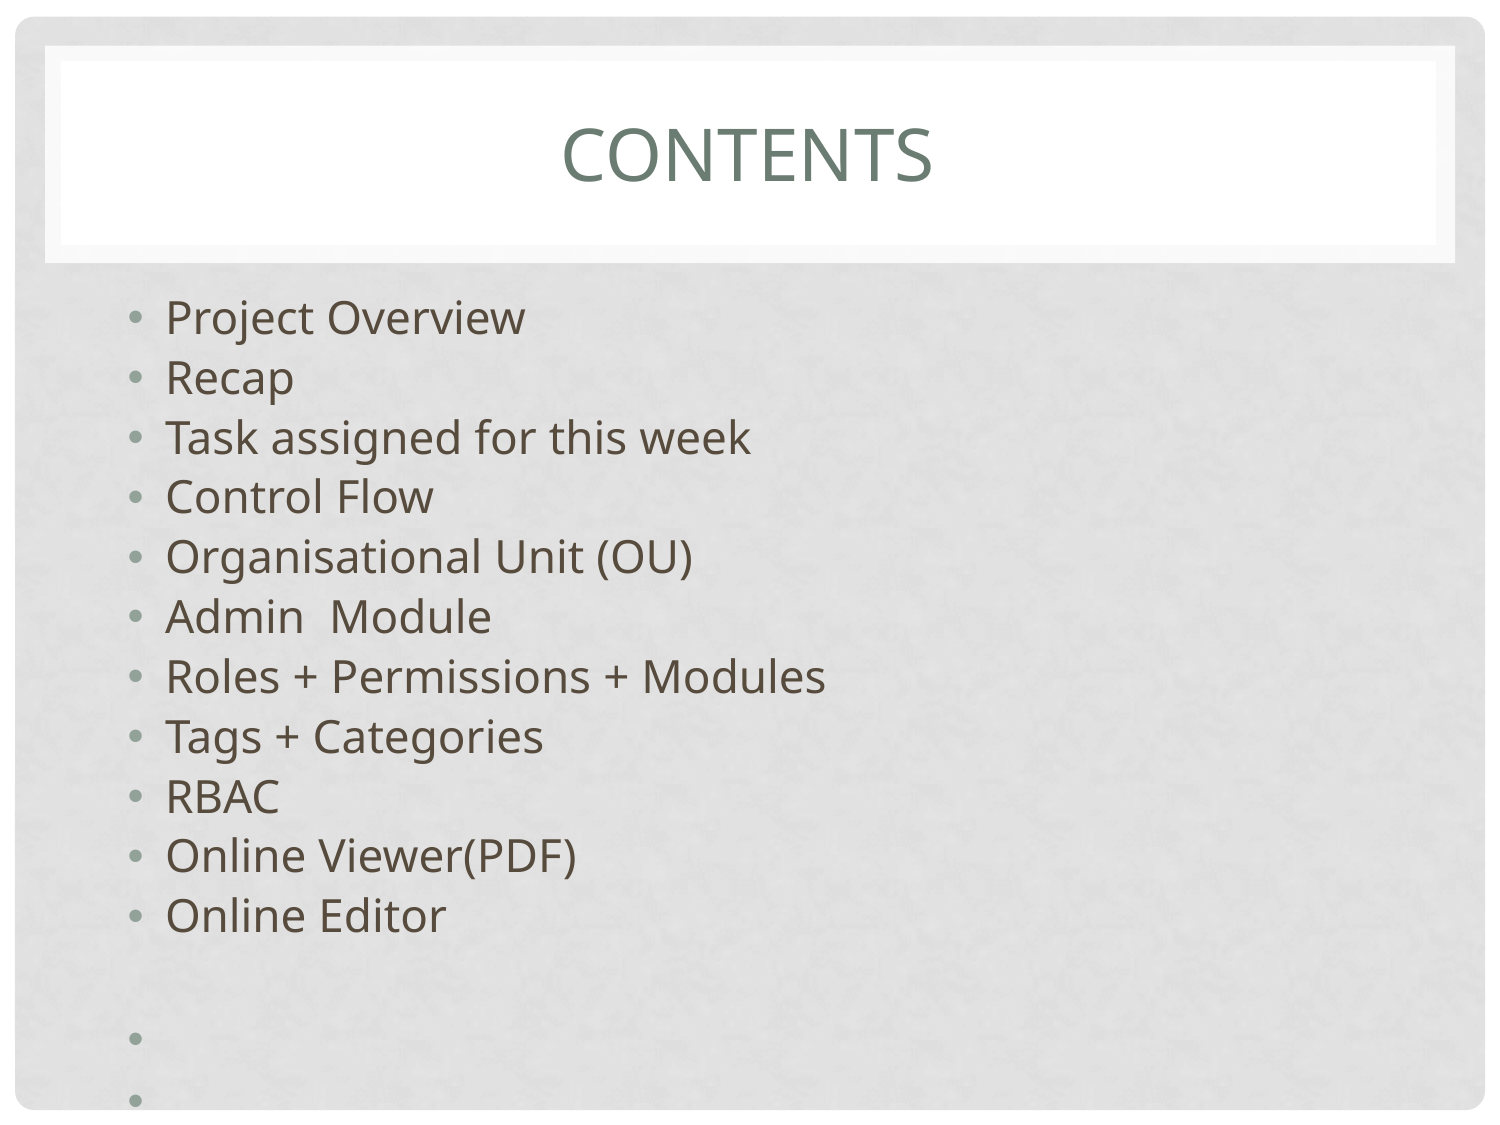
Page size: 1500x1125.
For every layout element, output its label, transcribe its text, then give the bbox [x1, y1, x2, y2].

list Project Overview Recap Task assigned for this week Control Flow Organisational Unit (OU) Admin Module Roles + Permissions + Modules Tags + Categories RBAC Online Viewer(PDF) Online Editor [75, 287, 1426, 1005]
title Contents [69, 66, 1426, 238]
